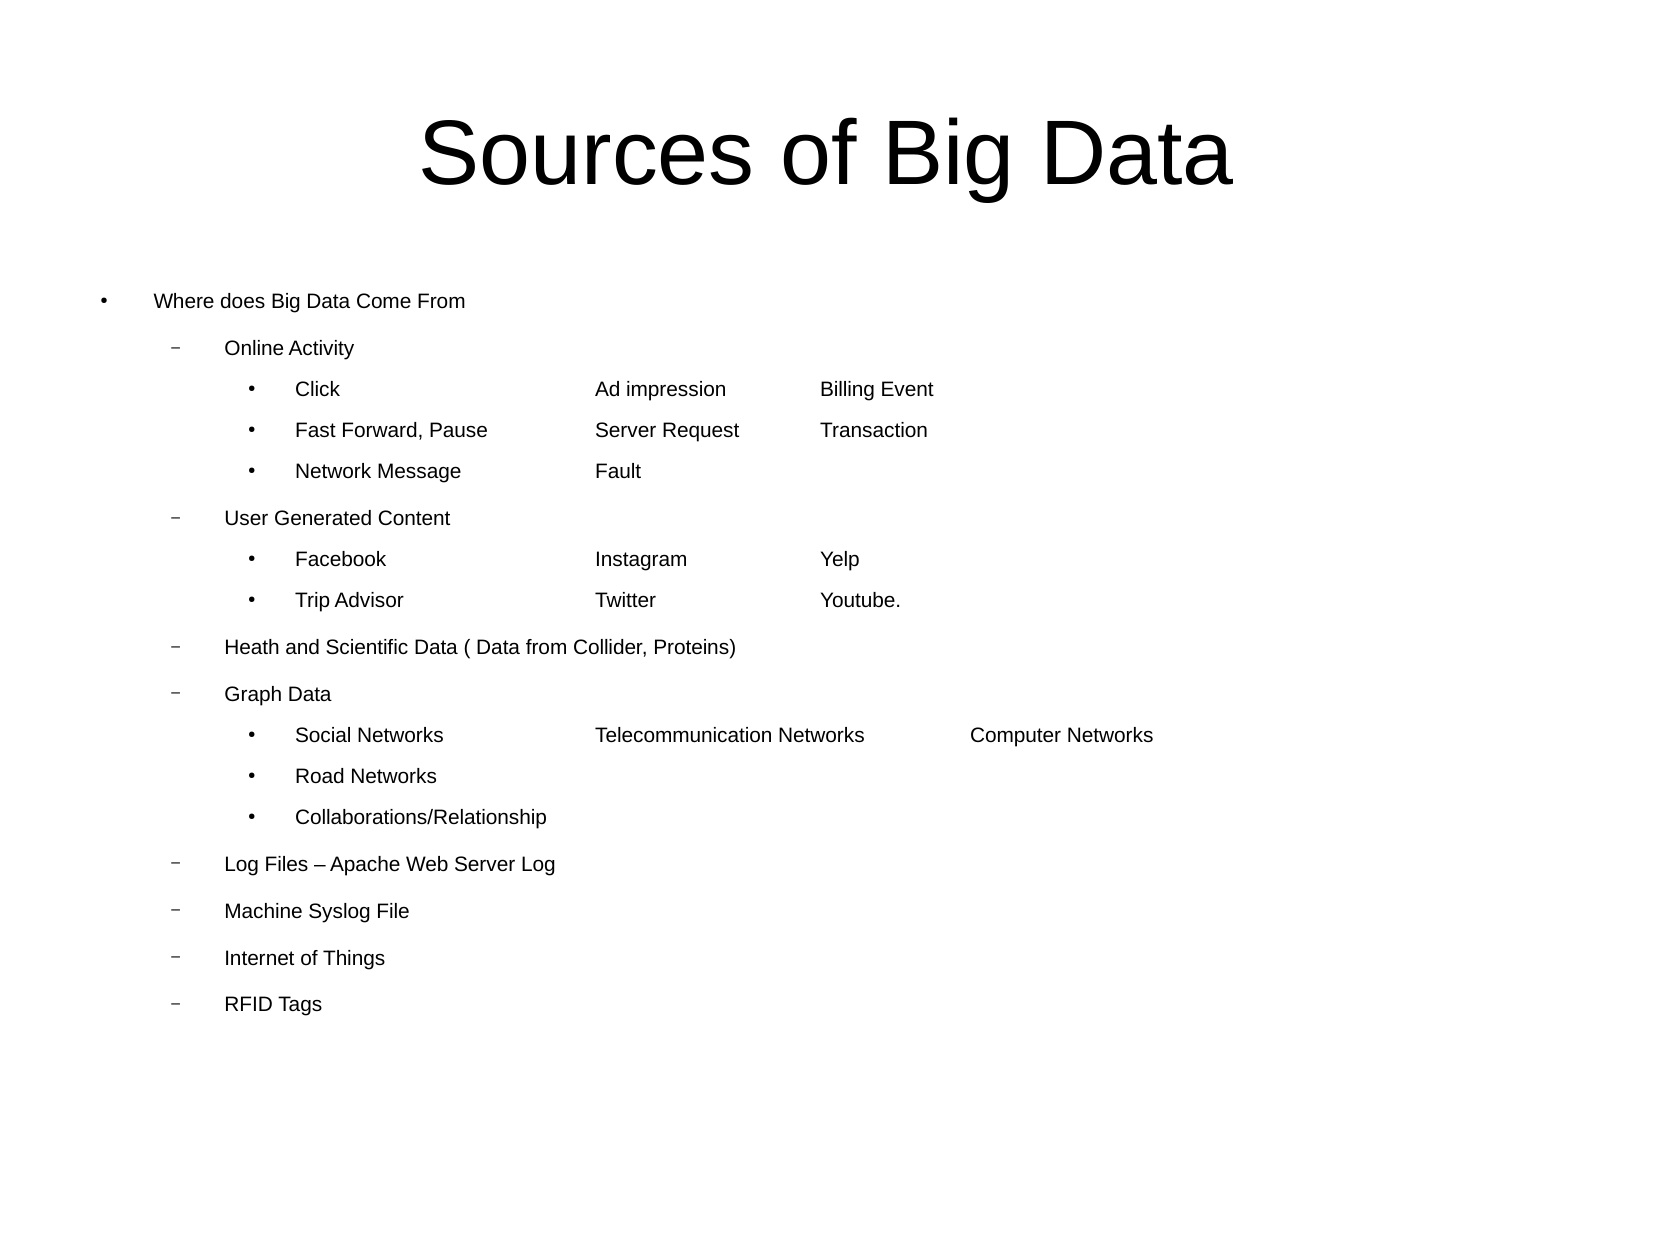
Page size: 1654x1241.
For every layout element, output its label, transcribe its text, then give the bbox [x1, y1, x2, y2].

title Sources of Big Data [82, 49, 1571, 257]
list Where does Big Data Come From Online Activity Click Ad impression Billing Event Fast Forward, Pause Server Request Transaction Network Message Fault User Generated Content Facebook Instagram Yelp Trip Advisor Twitter Youtube. Heath and Scientific Data ( Data from Collider, Proteins) Graph Data Social Networks Telecommunication Networks Computer Networks Road Networks Collaborations/Relationship Log Files – Apache Web Server Log Machine Syslog File Internet of Things RFID Tags [82, 290, 1571, 1201]
